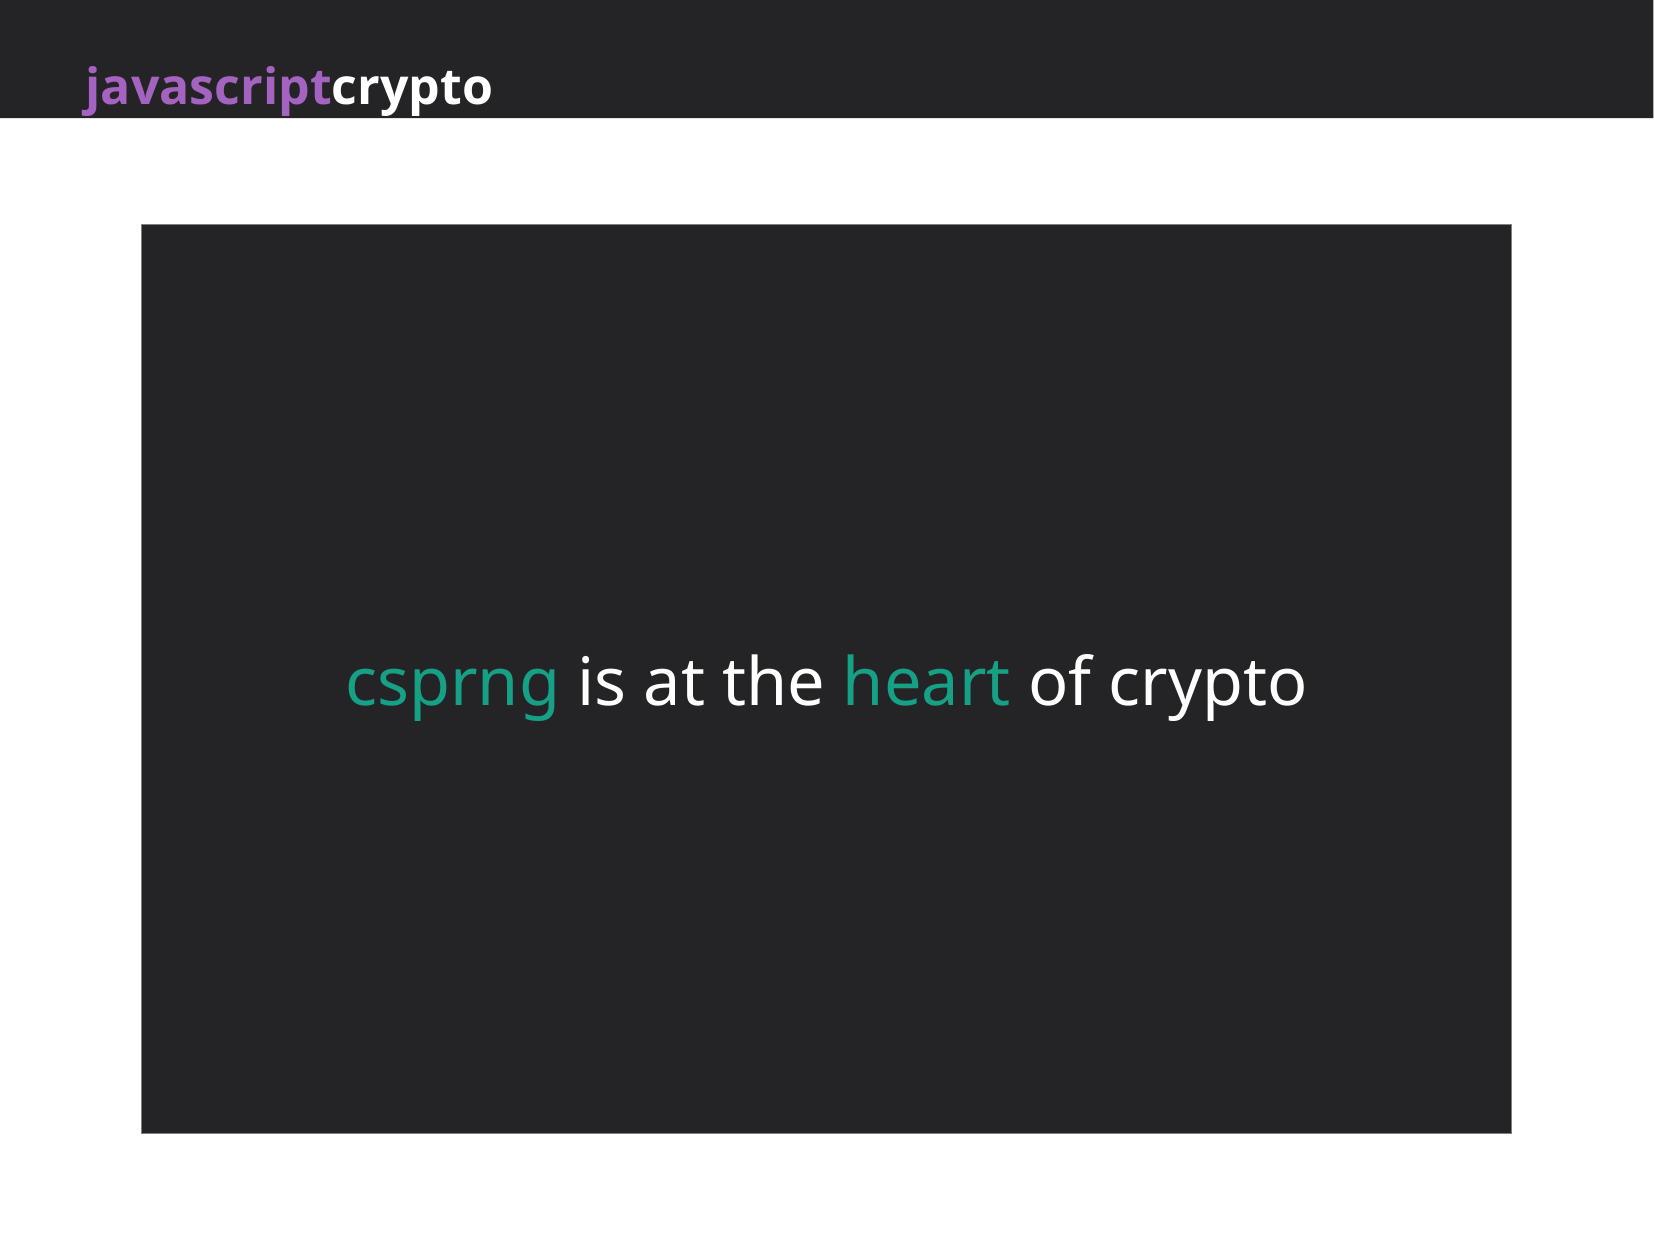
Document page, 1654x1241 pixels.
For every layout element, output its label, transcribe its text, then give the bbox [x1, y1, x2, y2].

text_box csprng is at the heart of crypto [141, 224, 1512, 1134]
text_box javascriptcrypto [70, 43, 544, 119]
text_box [165, 531, 1441, 1087]
text_box [0, 0, 1654, 119]
